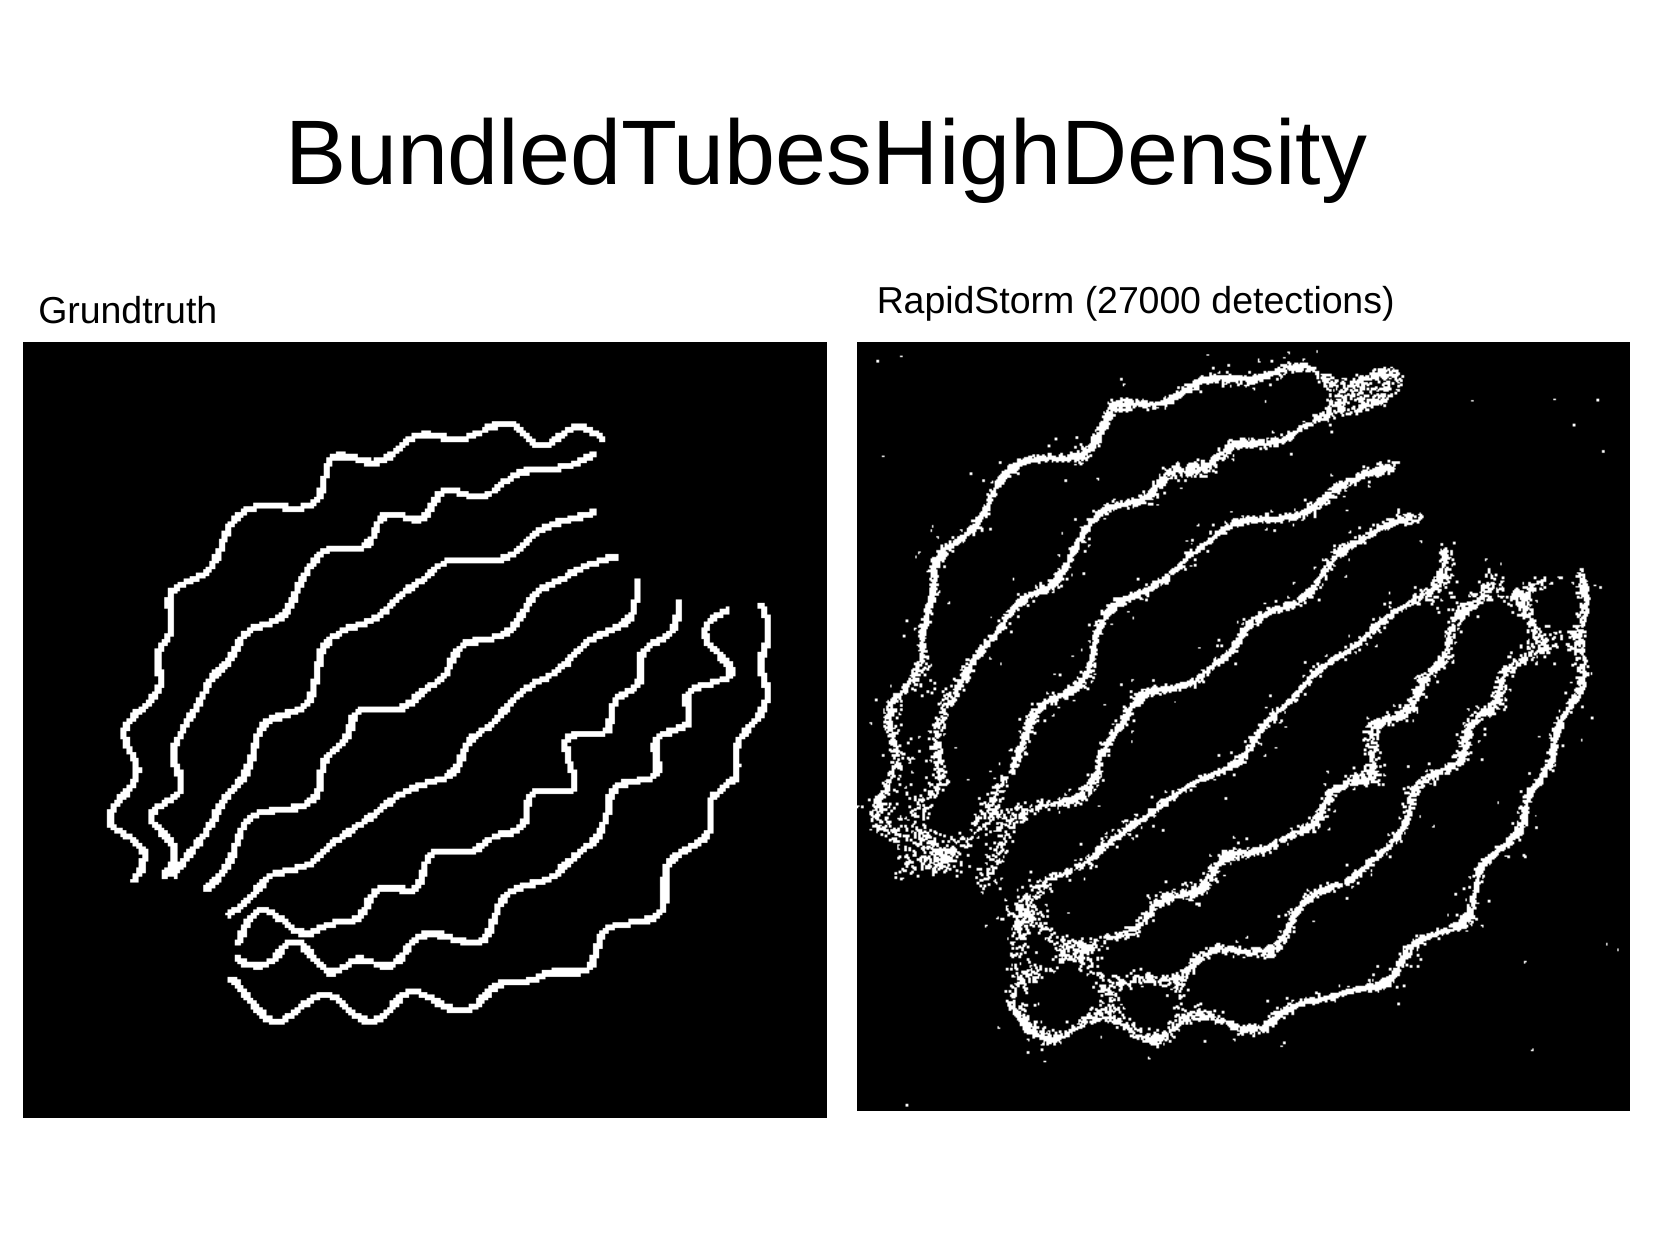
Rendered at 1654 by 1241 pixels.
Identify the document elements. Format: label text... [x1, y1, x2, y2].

title BundledTubesHighDensity [82, 49, 1571, 257]
text_box RapidStorm (27000 detections) [862, 271, 1418, 335]
picture [23, 342, 827, 1118]
text_box Grundtruth [23, 282, 579, 342]
picture [857, 342, 1630, 1111]
